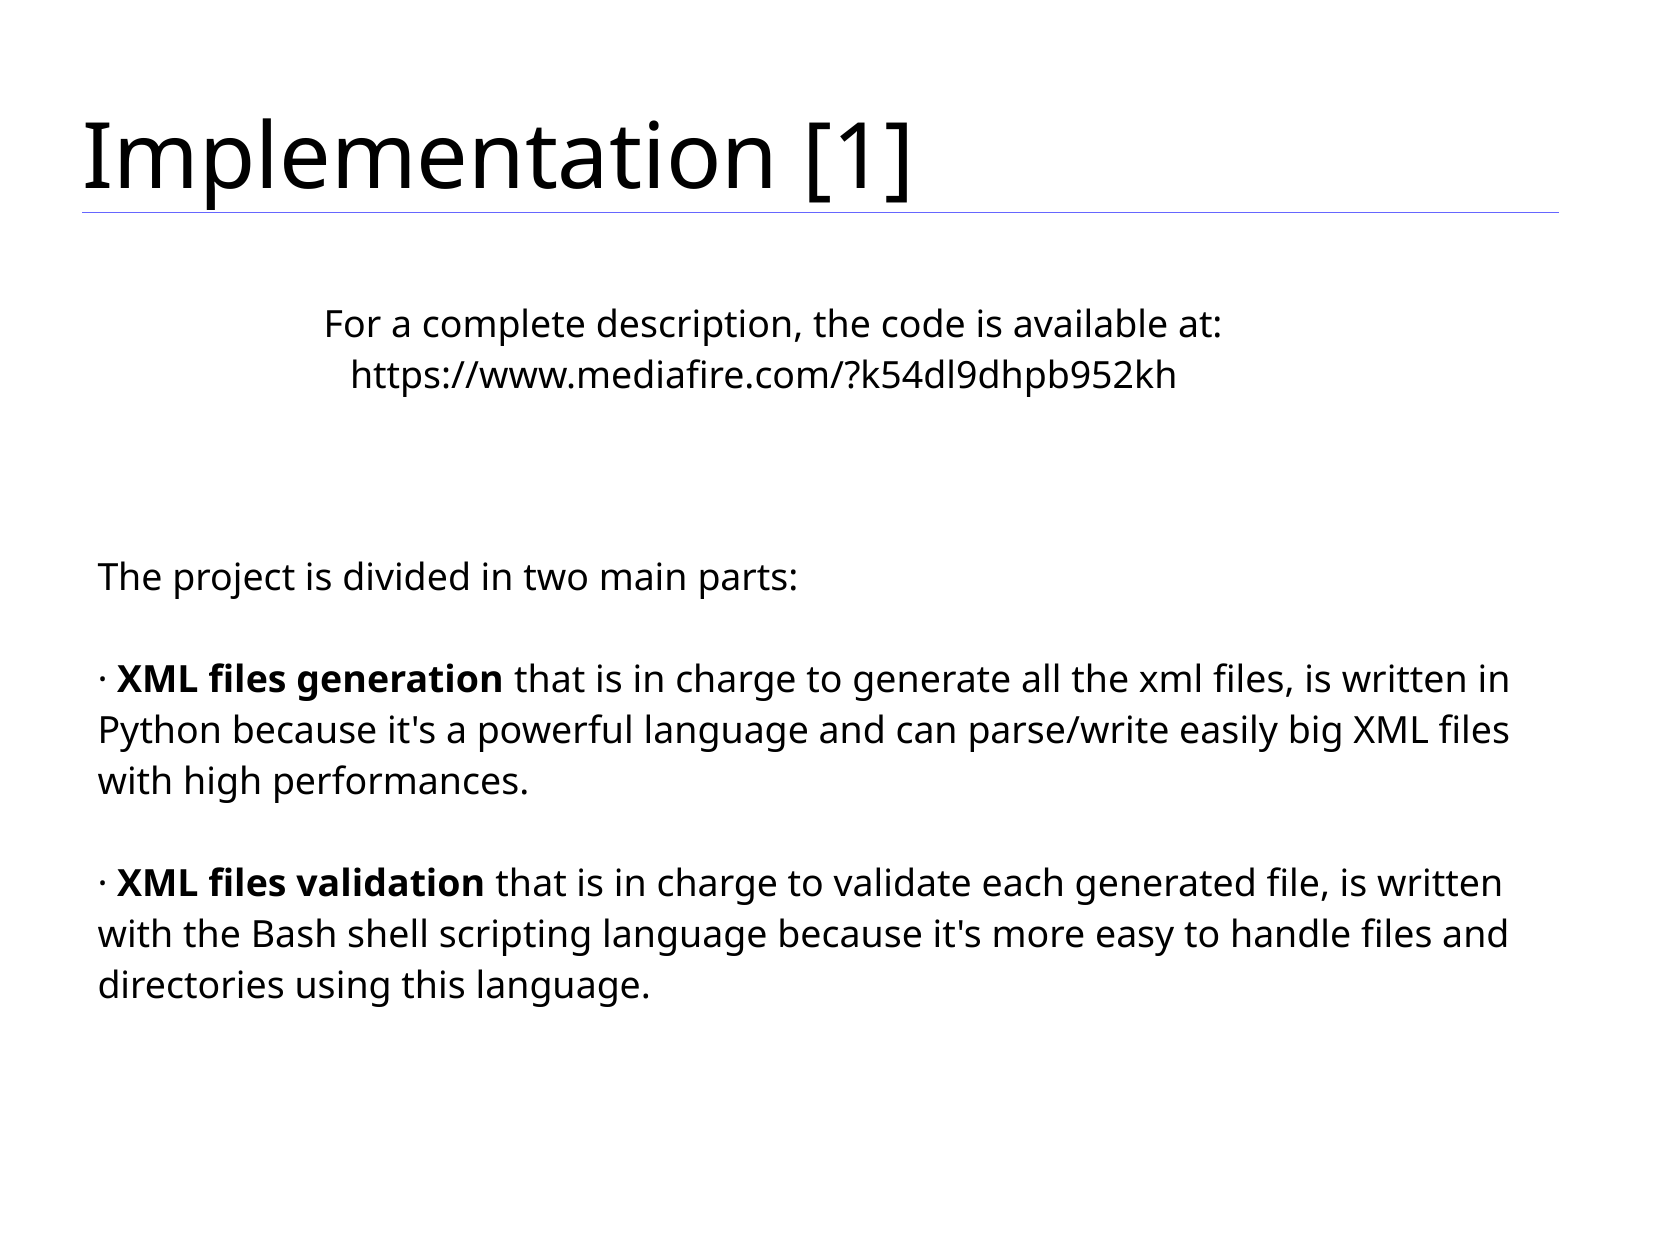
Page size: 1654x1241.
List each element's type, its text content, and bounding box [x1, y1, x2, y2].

title Implementation [1] [82, 49, 1571, 257]
text_box For a complete description, the code is available at: https://www.mediafire.com/?k54dl9dhpb952kh [82, 290, 1465, 390]
text_box The project is divided in two main parts: · XML files generation that is in charge to generate all the xml files, is written in Python because it's a powerful language and can parse/write easily big XML files with high performances. · XML files validation that is in charge to validate each generated file, is written with the Bash shell scripting language because it's more easy to handle files and directories using this language. [82, 543, 1571, 957]
